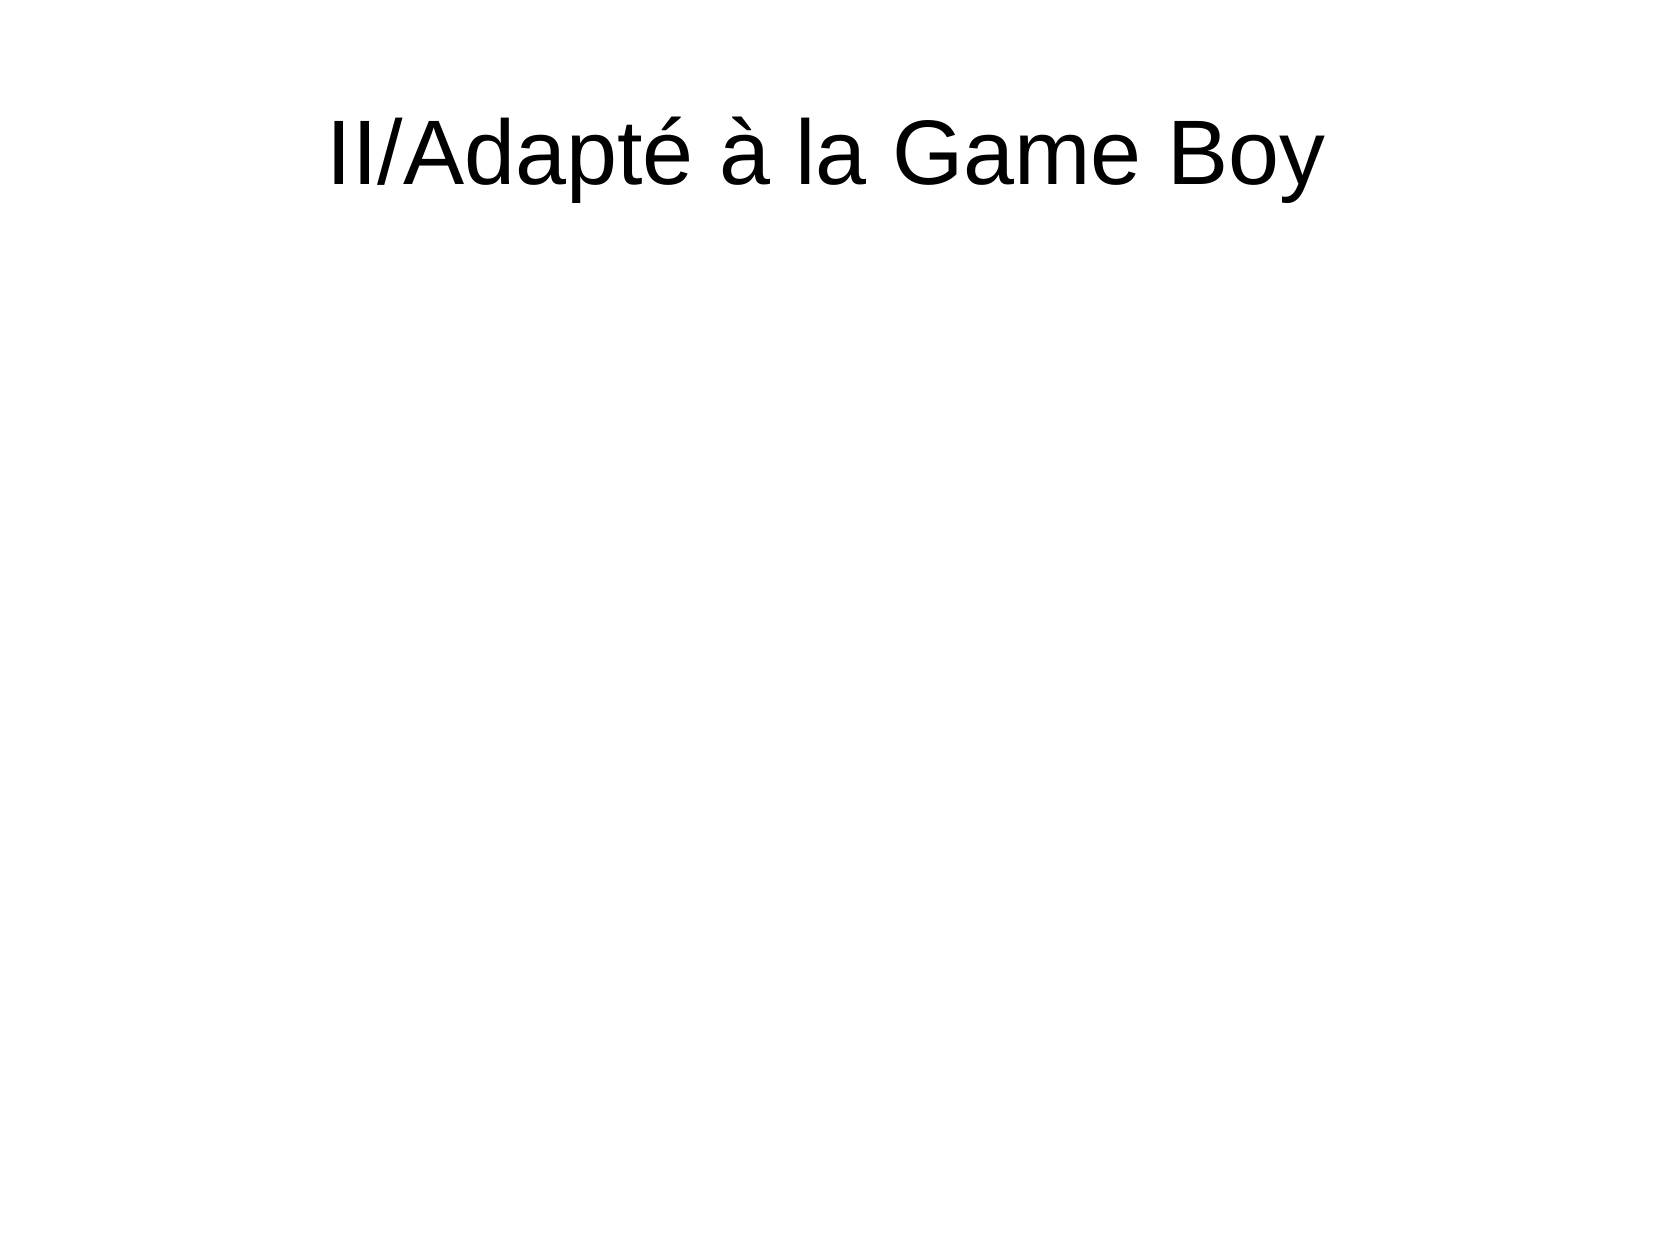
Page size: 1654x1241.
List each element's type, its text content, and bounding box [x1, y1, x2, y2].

title II/Adapté à la Game Boy [82, 49, 1571, 257]
